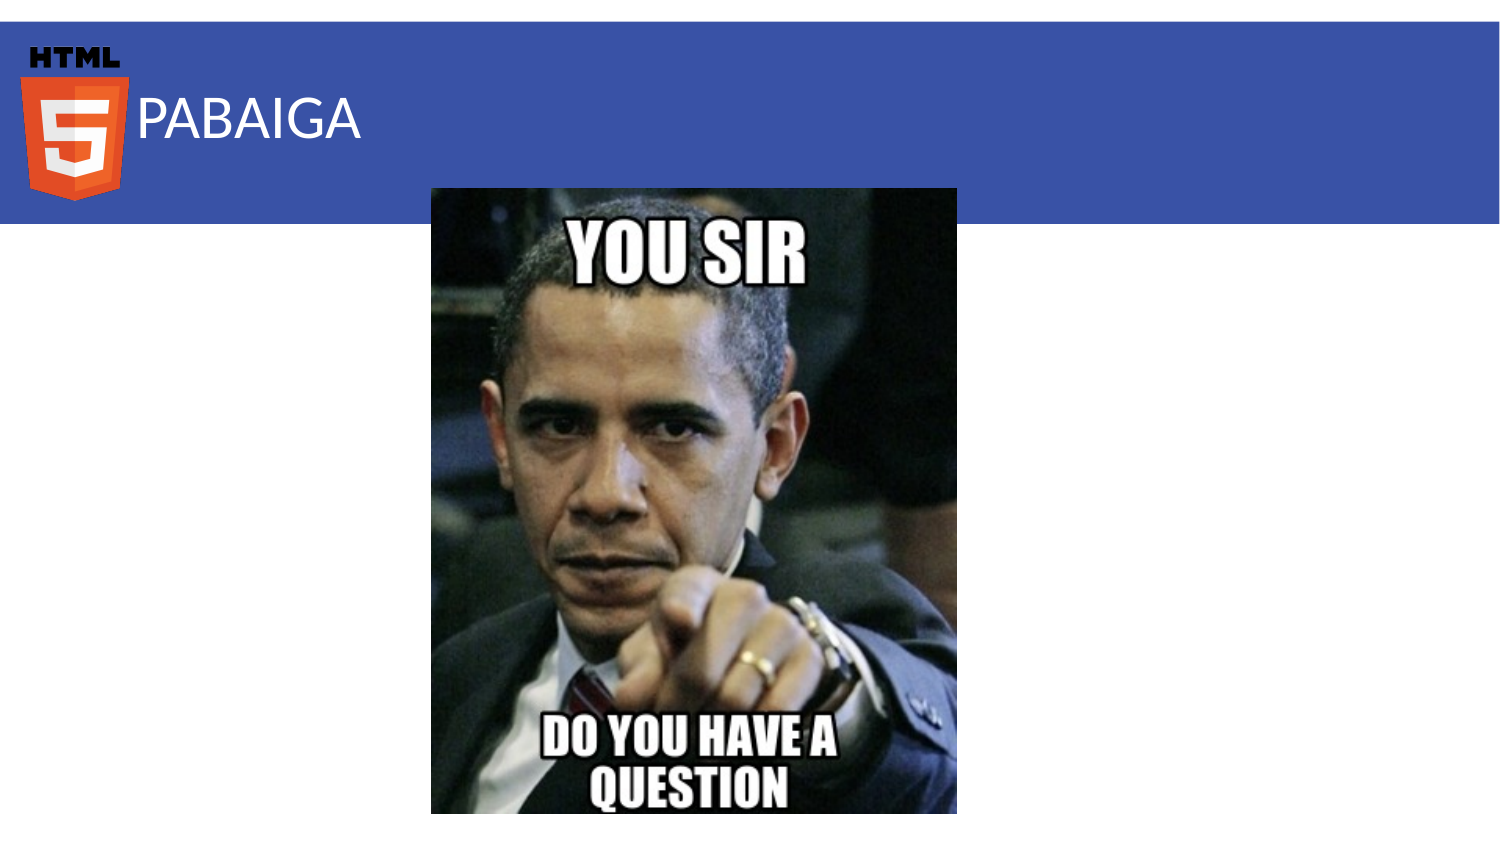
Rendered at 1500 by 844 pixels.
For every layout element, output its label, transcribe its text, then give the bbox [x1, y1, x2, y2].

picture [20, 46, 130, 201]
text_box PABAIGA [122, 72, 1500, 167]
picture [431, 188, 957, 814]
